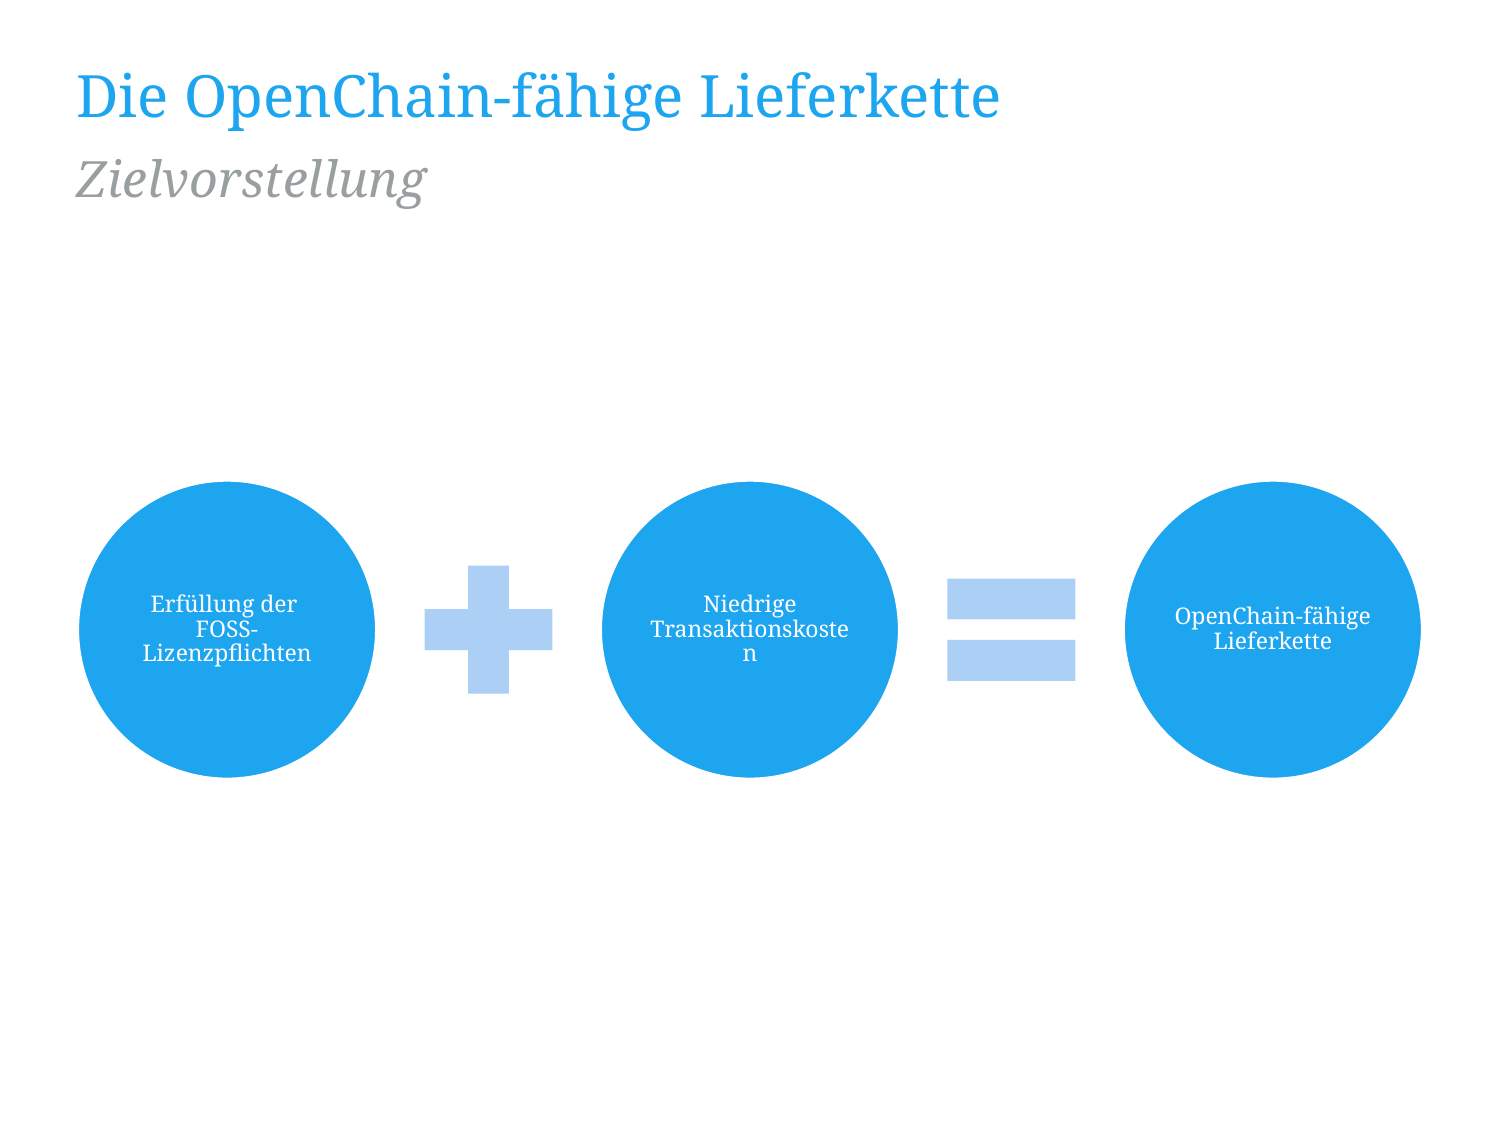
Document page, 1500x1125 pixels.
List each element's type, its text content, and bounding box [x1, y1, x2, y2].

text_box Erfüllung der FOSS-Lizenzpflichten [77, 479, 378, 780]
text_box [947, 578, 1076, 620]
text_box OpenChain-fähige Lieferkette [1122, 479, 1423, 780]
text_box [424, 565, 553, 694]
text_box Niedrige Transaktionskosten [599, 479, 901, 780]
text_box [947, 639, 1076, 681]
list Zielvorstellung [76, 147, 1424, 231]
title Die OpenChain-fähige Lieferkette [76, 59, 1424, 136]
